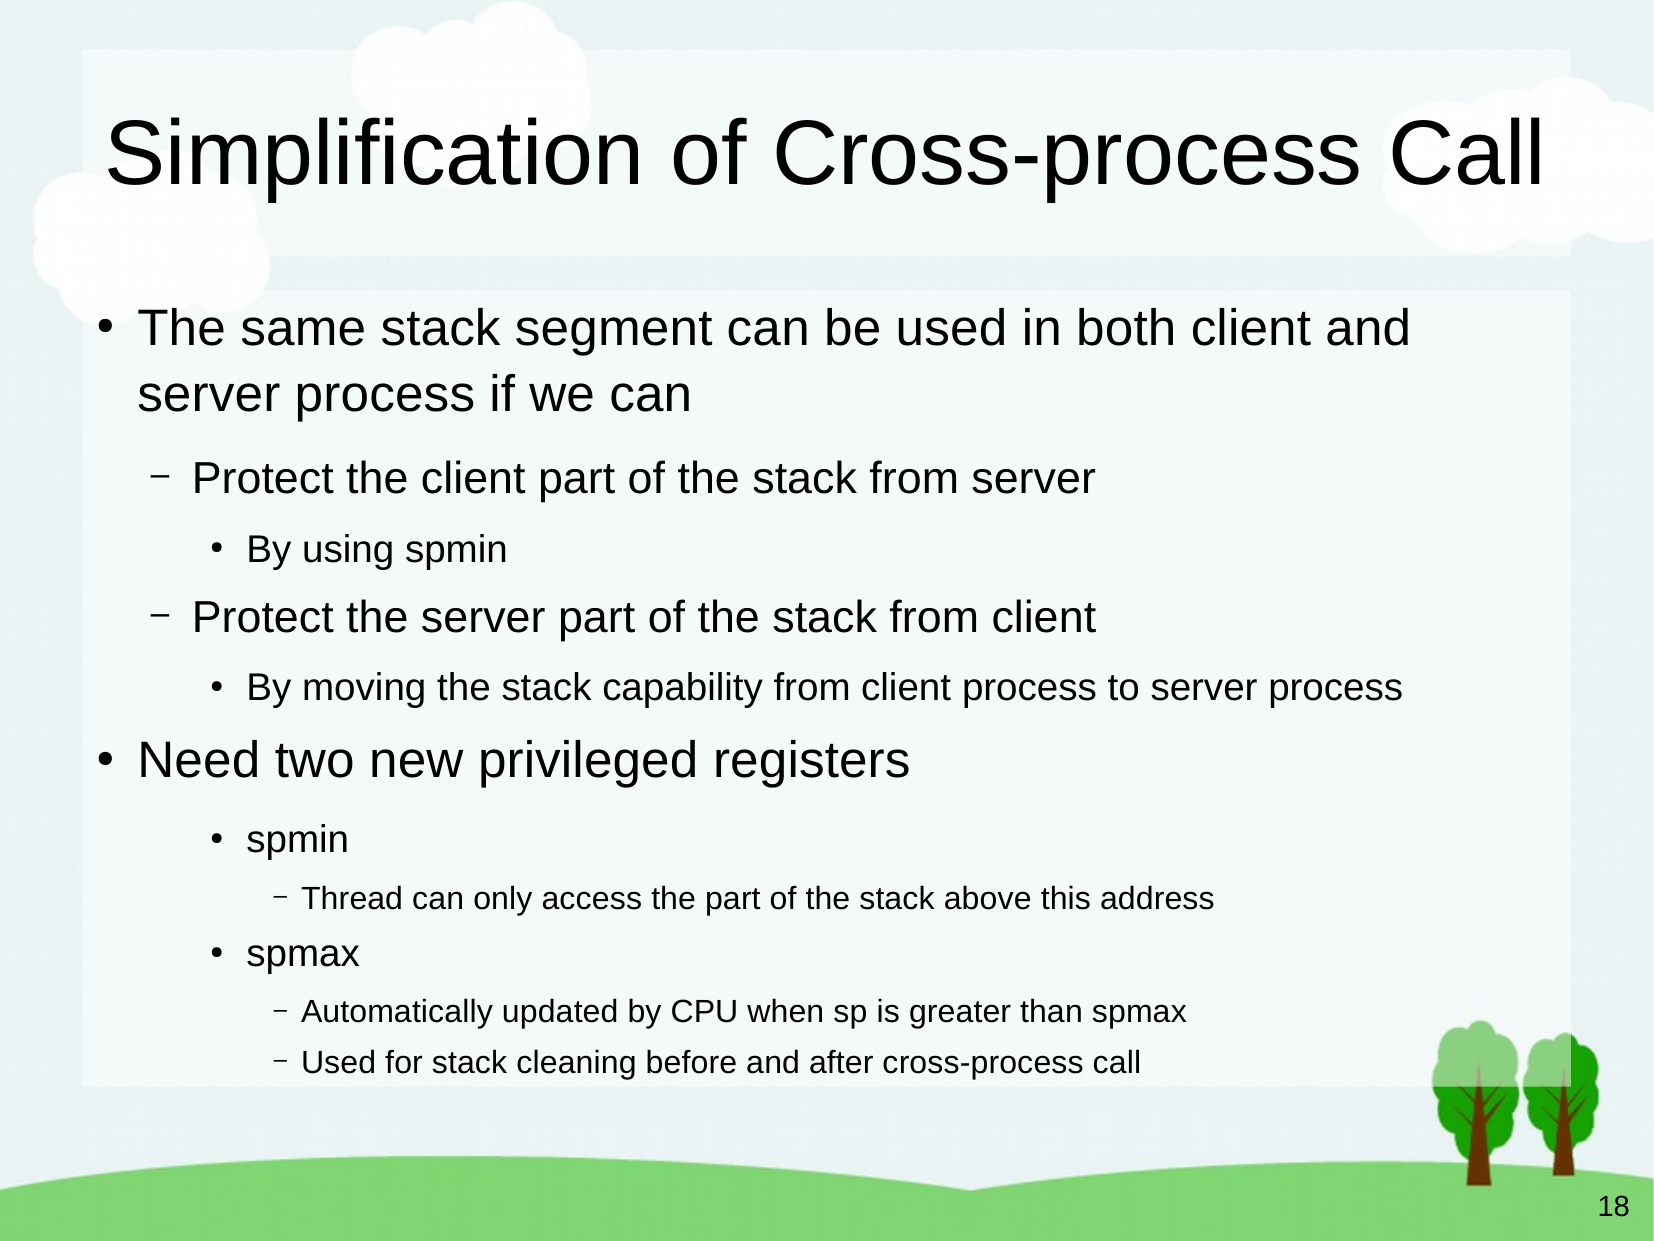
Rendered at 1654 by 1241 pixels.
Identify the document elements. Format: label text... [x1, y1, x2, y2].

picture [0, 0, 1654, 1241]
title Simplification of Cross-process Call [82, 49, 1571, 257]
list The same stack segment can be used in both client and server process if we can Protect the client part of the stack from server By using spmin Protect the server part of the stack from client By moving the stack capability from client process to server process Need two new privileged registers spmin Thread can only access the part of the stack above this address spmax Automatically updated by CPU when sp is greater than spmax Used for stack cleaning before and after cross-process call [82, 290, 1571, 1087]
